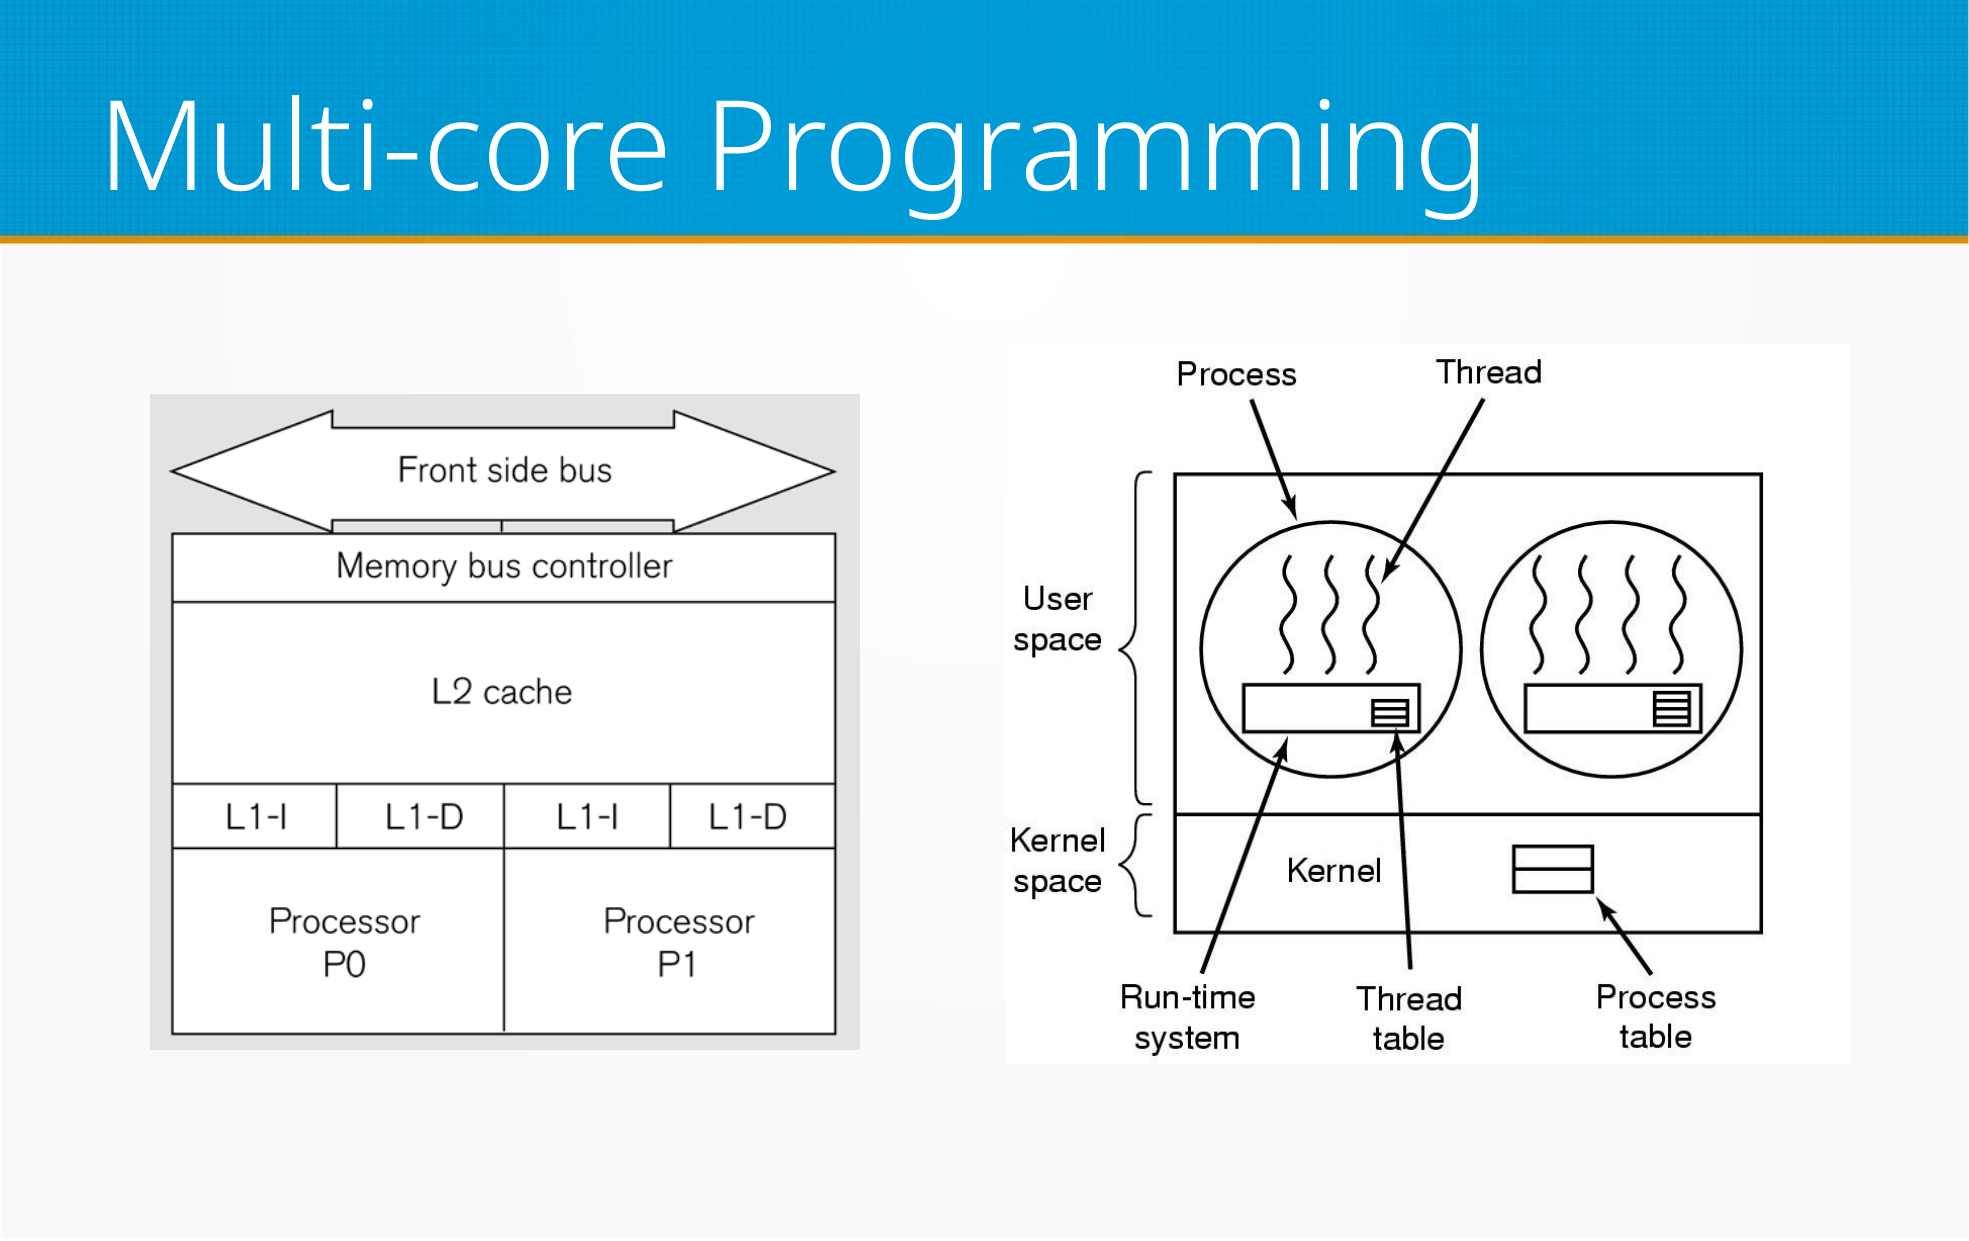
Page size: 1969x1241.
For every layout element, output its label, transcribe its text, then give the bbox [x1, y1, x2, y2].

picture [0, 233, 1969, 1241]
title Multi-core Programming [98, 19, 1870, 227]
